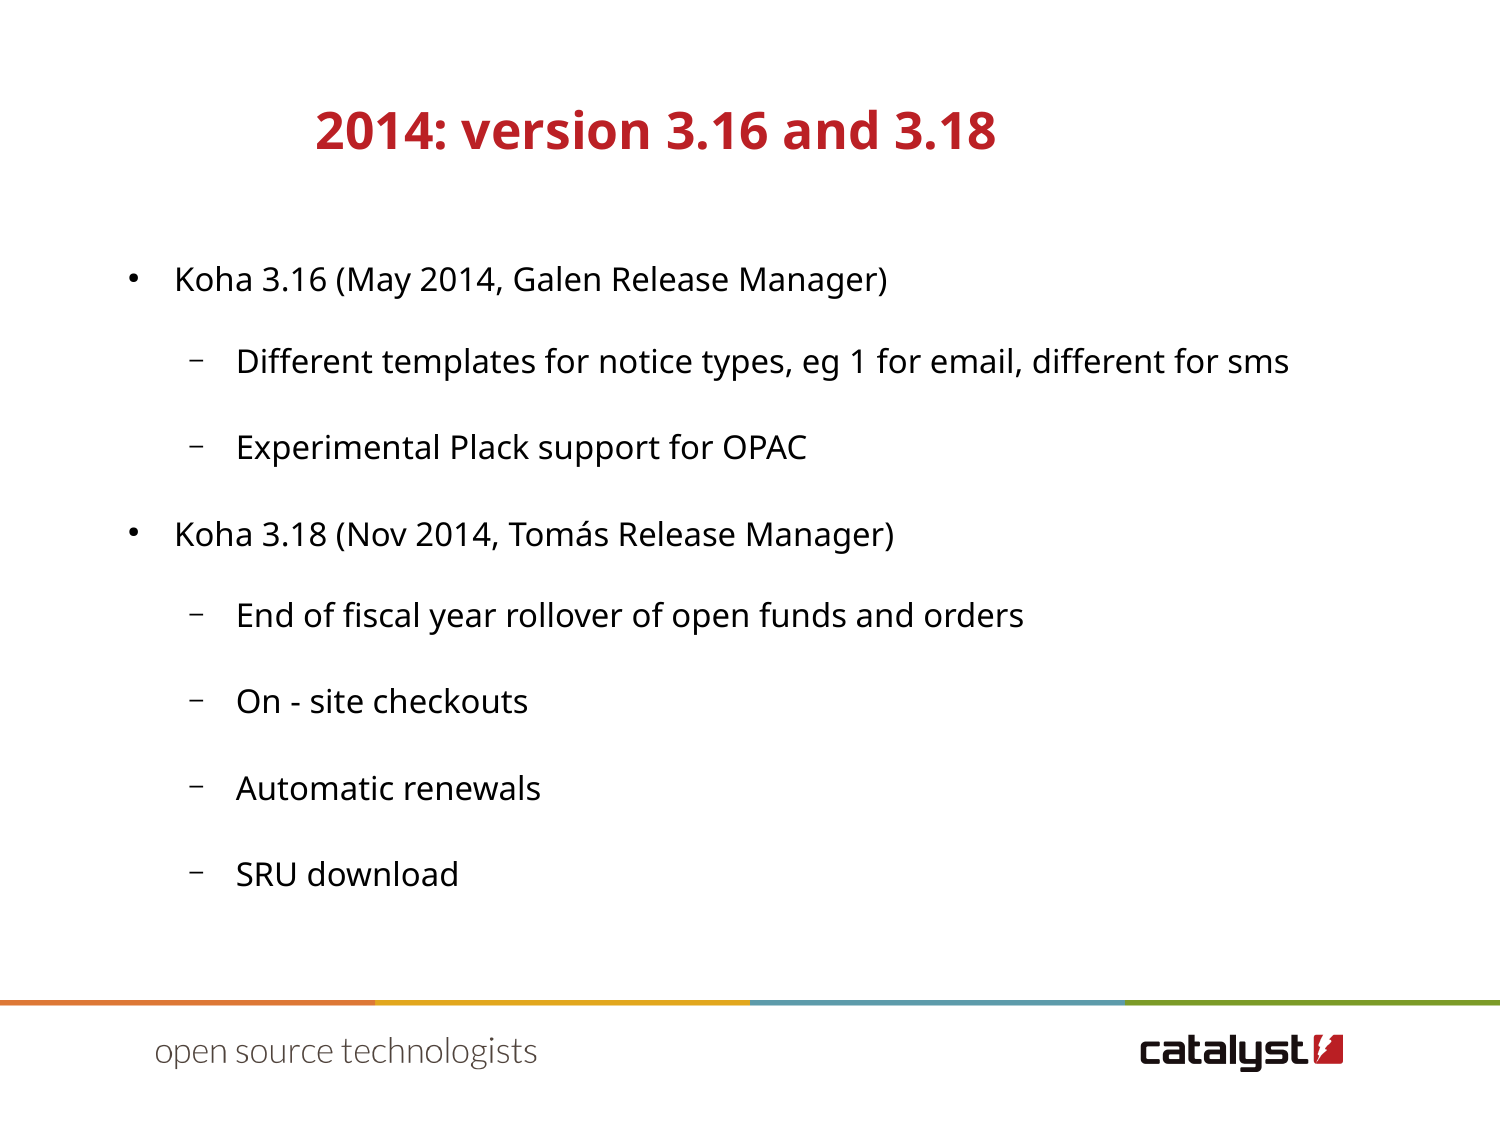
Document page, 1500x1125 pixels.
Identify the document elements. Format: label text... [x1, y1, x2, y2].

picture [0, 1000, 1500, 1072]
list Koha 3.16 (May 2014, Galen Release Manager) Different templates for notice types, eg 1 for email, different for sms Experimental Plack support for OPAC Koha 3.18 (Nov 2014, Tomás Release Manager) End of fiscal year rollover of open funds and orders On - site checkouts Automatic renewals SRU download [112, 234, 1377, 901]
title 2014: version 3.16 and 3.18 [315, 0, 1463, 260]
